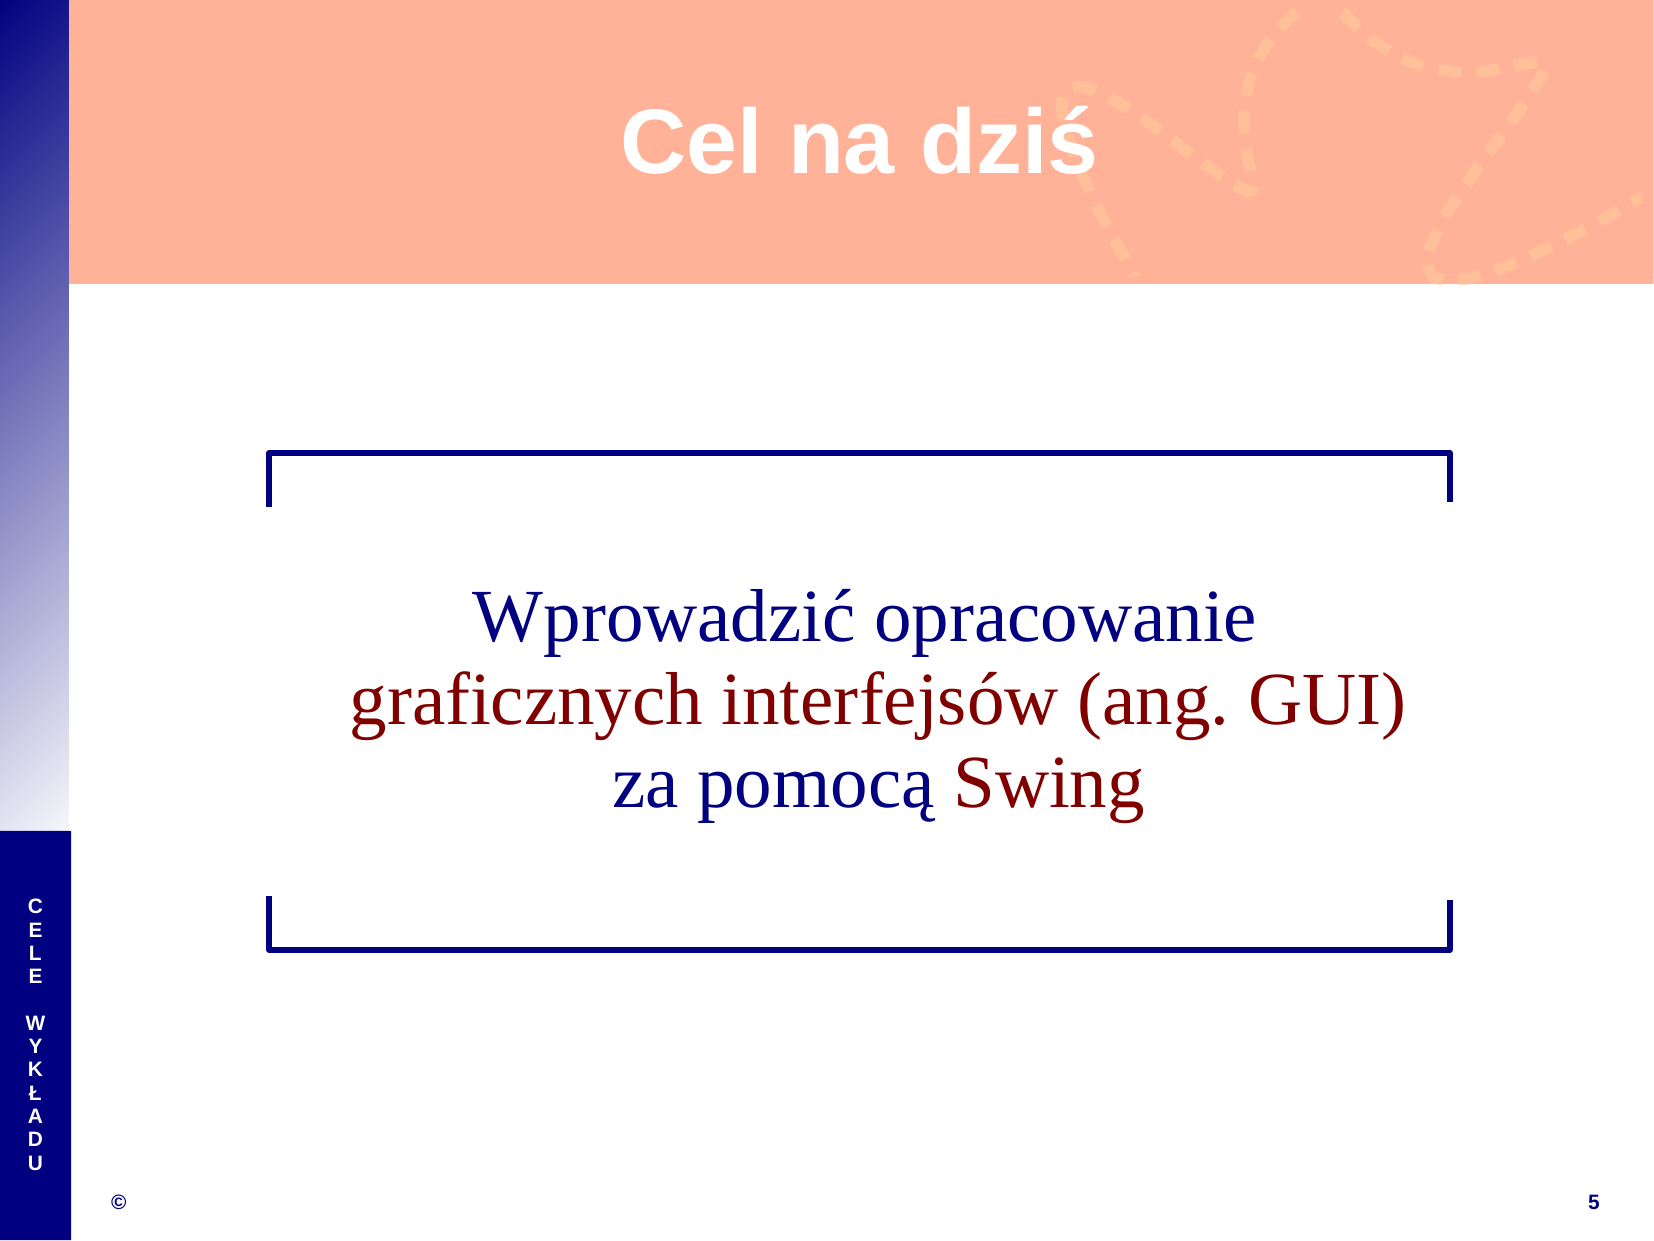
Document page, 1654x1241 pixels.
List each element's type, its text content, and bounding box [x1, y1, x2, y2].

title Cel na dziś [102, 37, 1617, 246]
text_box Wprowadzić opracowanie graficznych interfejsów (ang. GUI) za pomocą Swing [290, 416, 1429, 982]
text_box C E L E W Y K Ł A D U [0, 829, 71, 1241]
